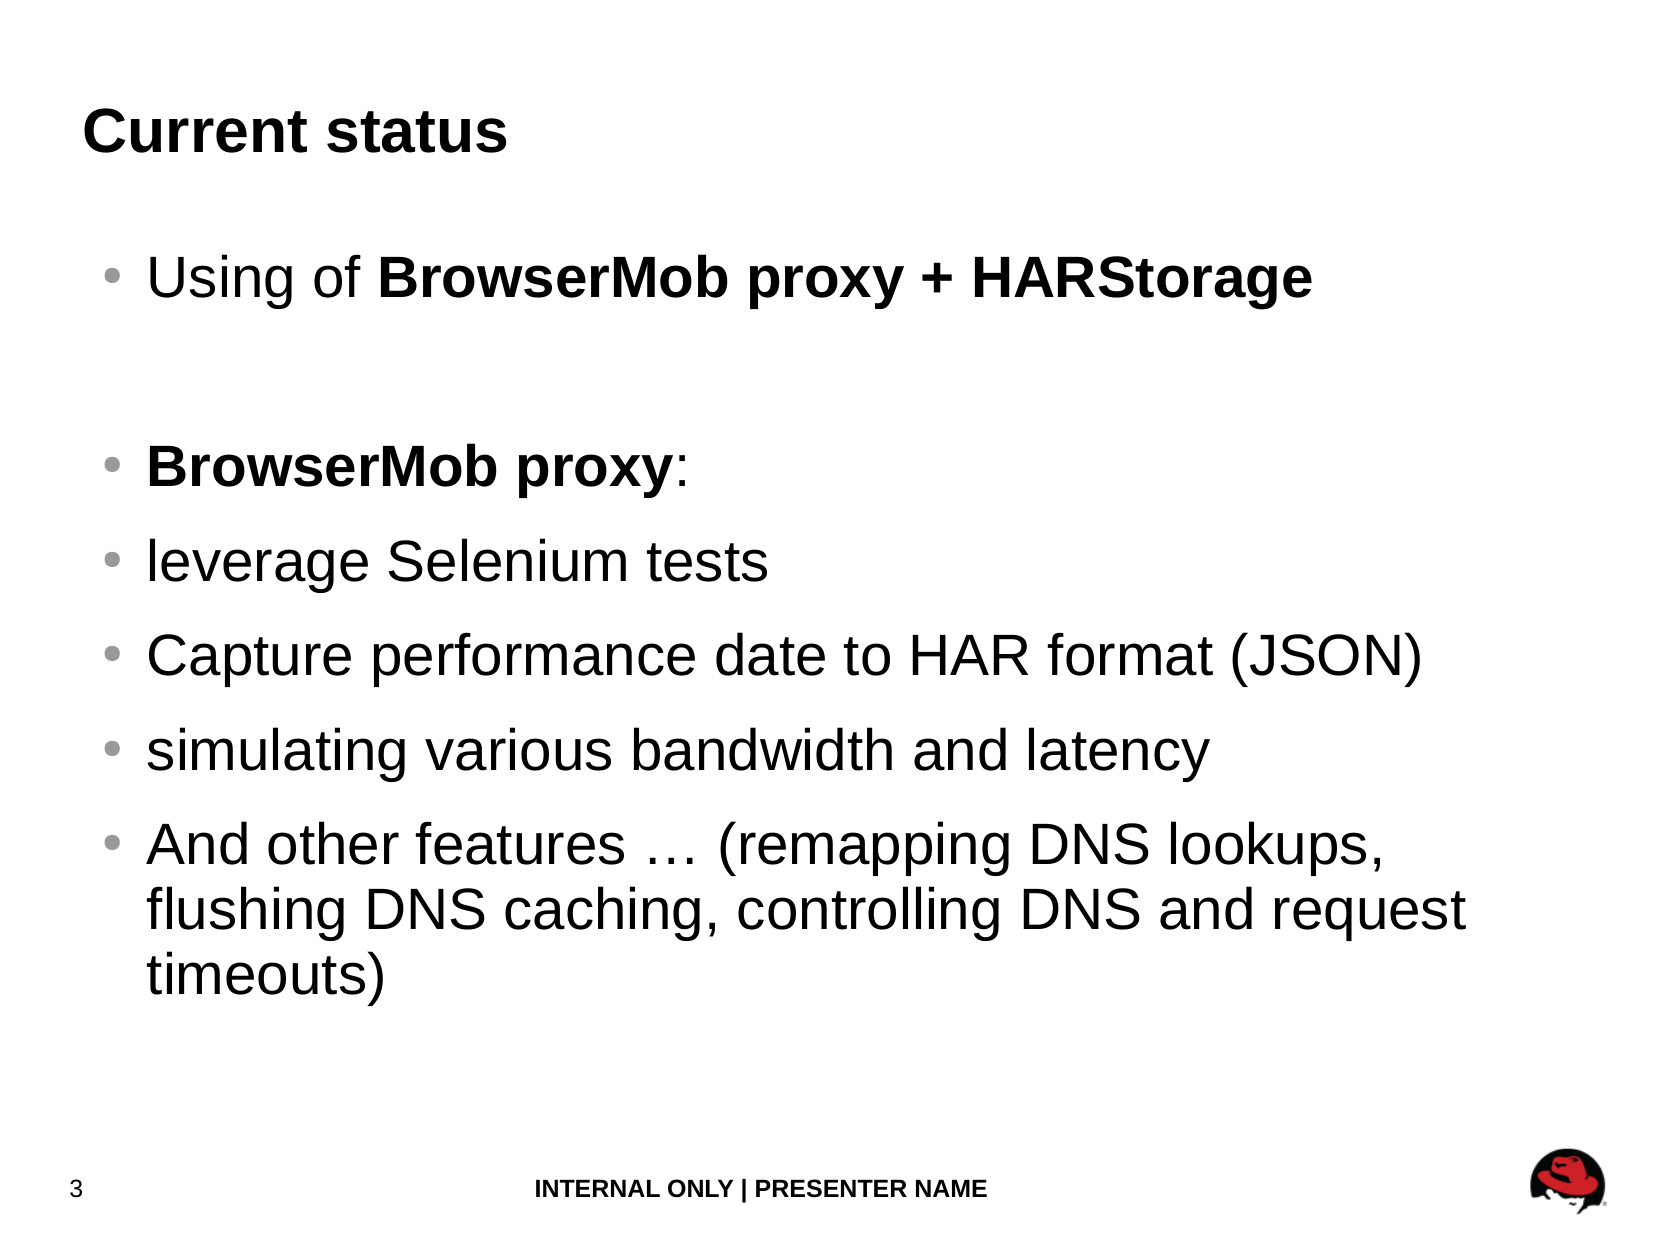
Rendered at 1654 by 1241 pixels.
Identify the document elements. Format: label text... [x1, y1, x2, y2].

list Using of BrowserMob proxy + HARStorage BrowserMob proxy: leverage Selenium tests Capture performance date to HAR format (JSON) simulating various bandwidth and latency And other features … (remapping DNS lookups, flushing DNS caching, controlling DNS and request timeouts) [86, 244, 1576, 1039]
picture [1529, 1146, 1613, 1224]
title Current status [82, 37, 1571, 226]
